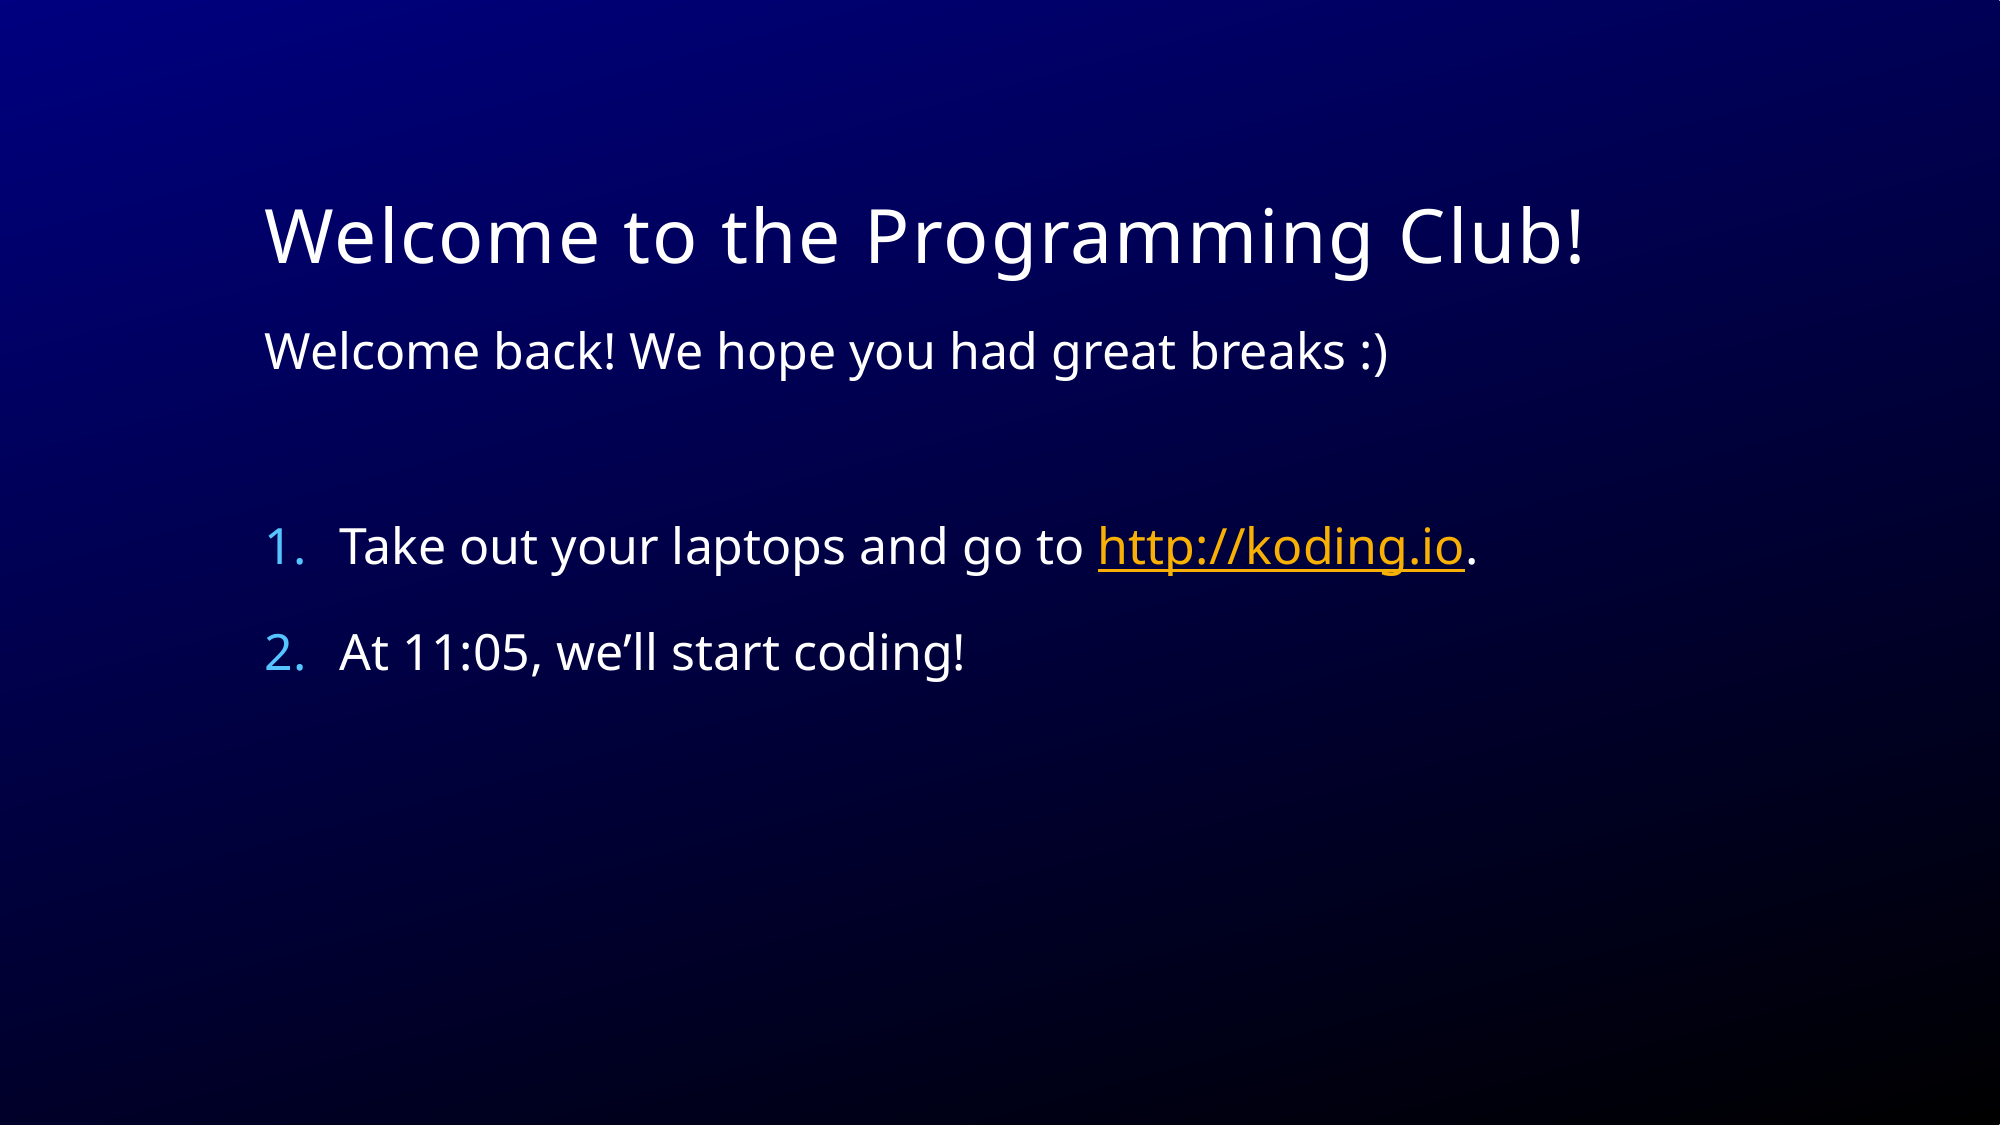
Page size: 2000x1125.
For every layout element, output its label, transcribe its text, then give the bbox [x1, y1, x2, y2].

title Welcome to the Programming Club! [249, 62, 1750, 288]
list Welcome back! We hope you had great breaks :) Take out your laptops and go to http://koding.io. At 11:05, we’ll start coding! [249, 312, 1750, 988]
